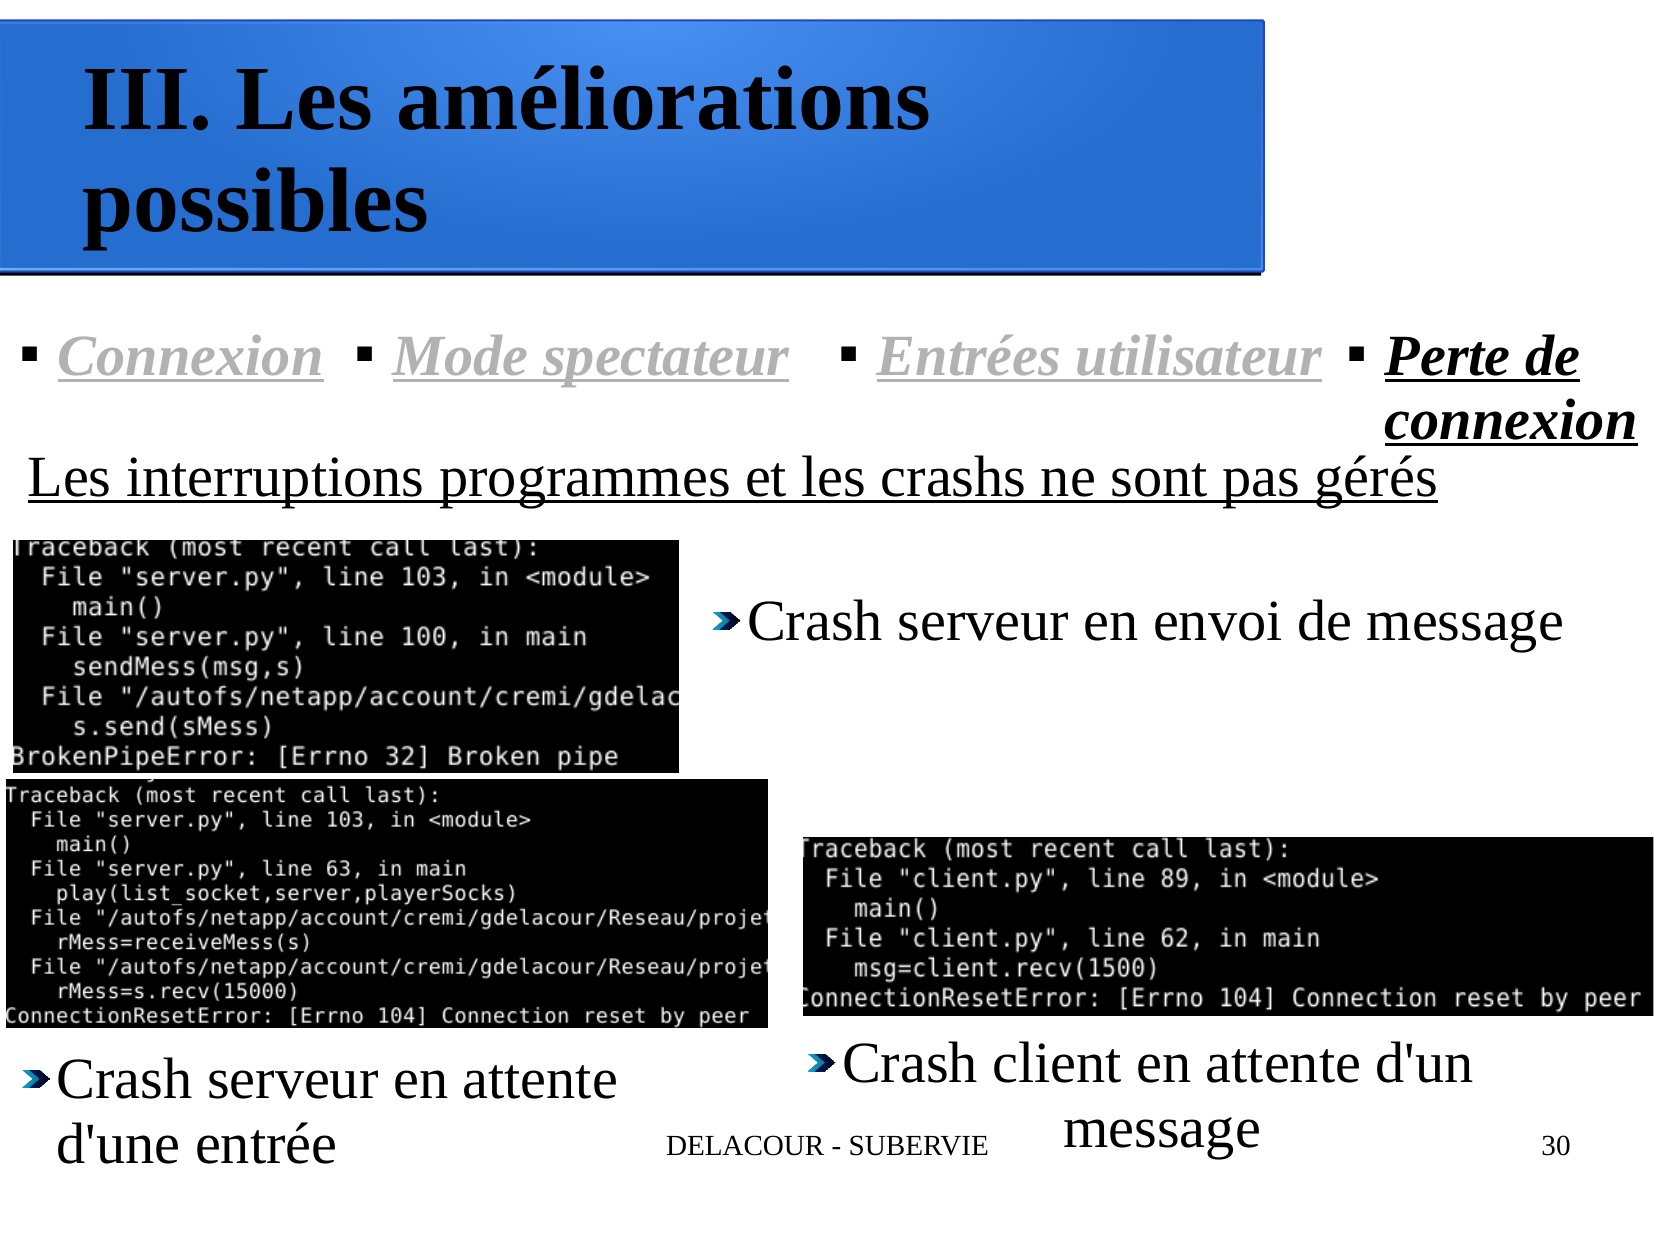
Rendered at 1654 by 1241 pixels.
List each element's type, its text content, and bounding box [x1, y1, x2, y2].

text_box Entrées utilisateur [826, 315, 1334, 408]
text_box Connexion [7, 315, 342, 461]
picture [6, 779, 768, 1028]
text_box Crash serveur en envoi de message [696, 581, 1579, 662]
text_box Les interruptions programmes et les crashs ne sont pas gérés [13, 437, 1453, 518]
text_box Crash client en attente d'un message [791, 1023, 1643, 1169]
text_box Crash serveur en attente d'une entrée [6, 1039, 756, 1186]
picture [803, 837, 1654, 1016]
text_box Perte de connexion [1334, 315, 1654, 461]
title III. Les améliorations possibles [82, 47, 1235, 252]
picture [13, 540, 679, 773]
text_box Mode spectateur [342, 315, 815, 437]
